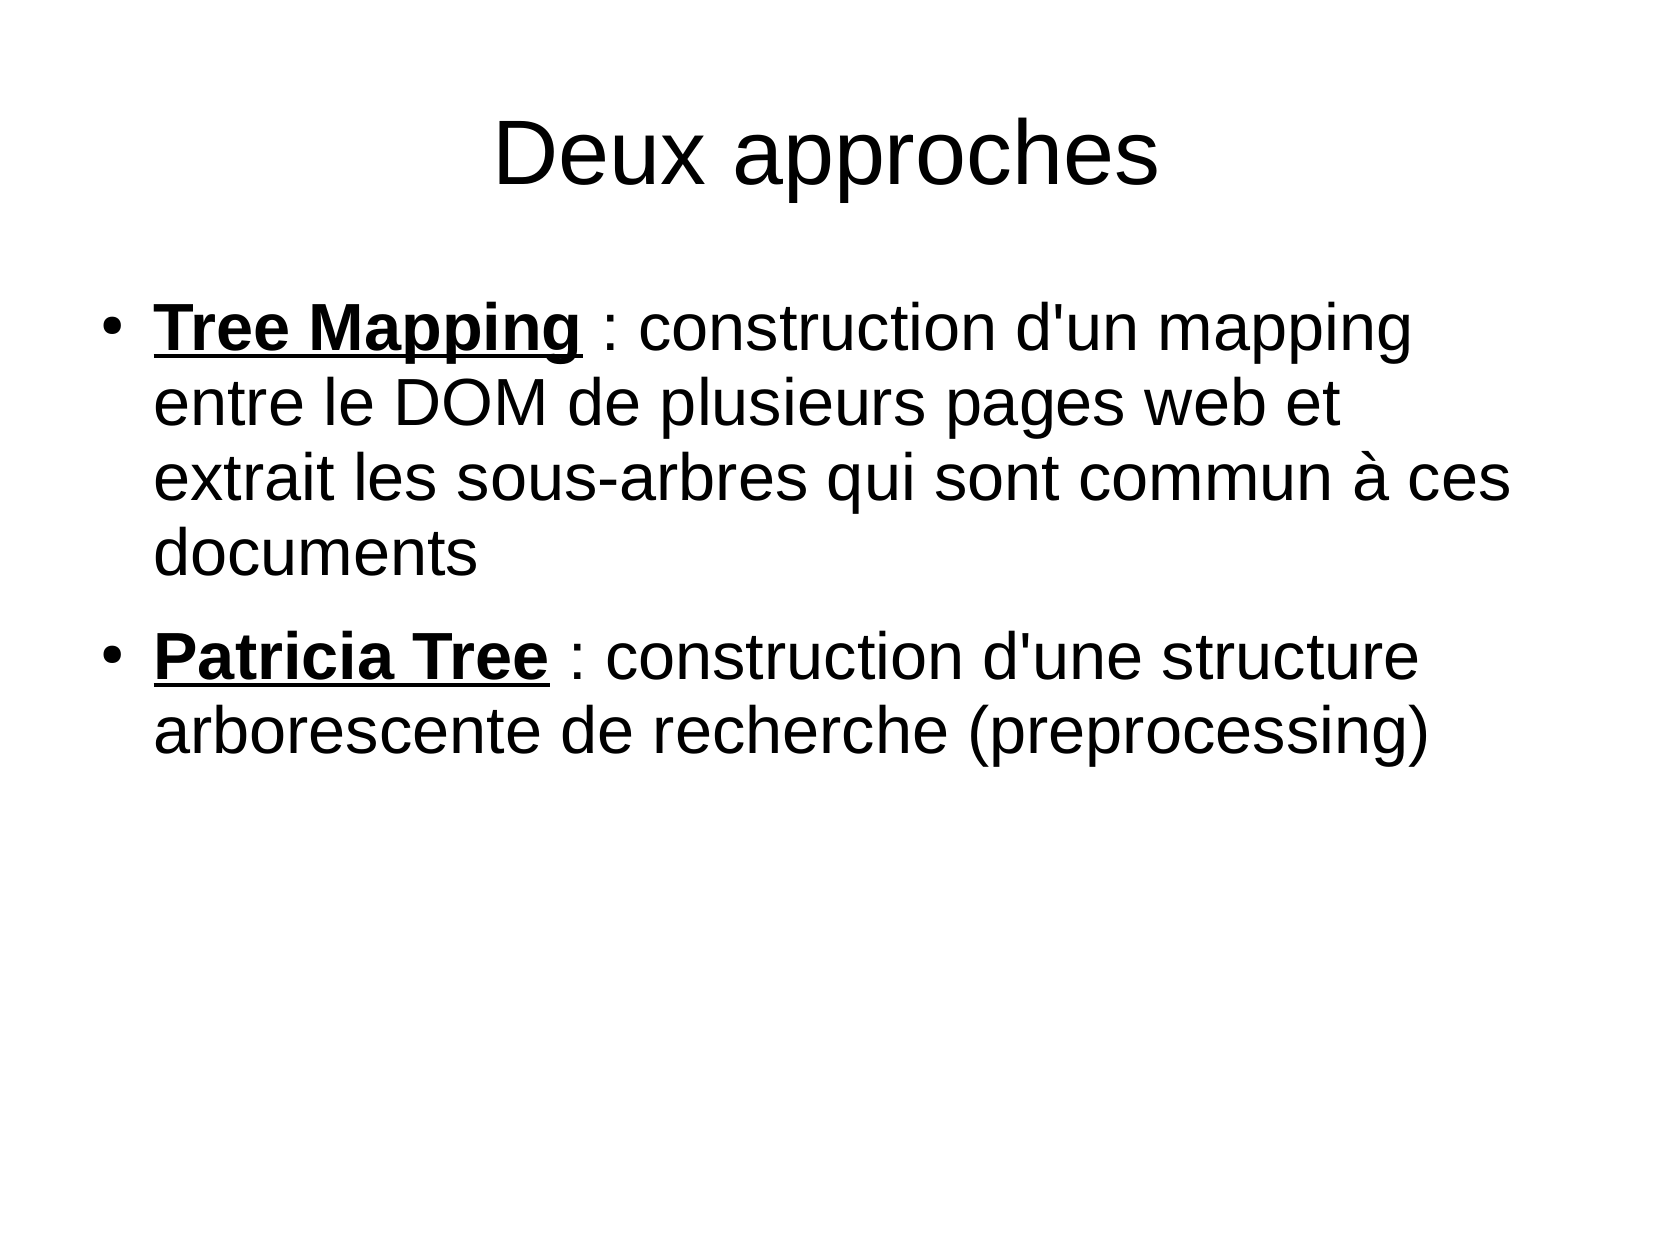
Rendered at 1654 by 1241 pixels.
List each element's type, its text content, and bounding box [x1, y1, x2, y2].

title Deux approches [82, 49, 1571, 257]
list Tree Mapping : construction d'un mapping entre le DOM de plusieurs pages web et extrait les sous-arbres qui sont commun à ces documents Patricia Tree : construction d'une structure arborescente de recherche (preprocessing) [82, 290, 1538, 1010]
